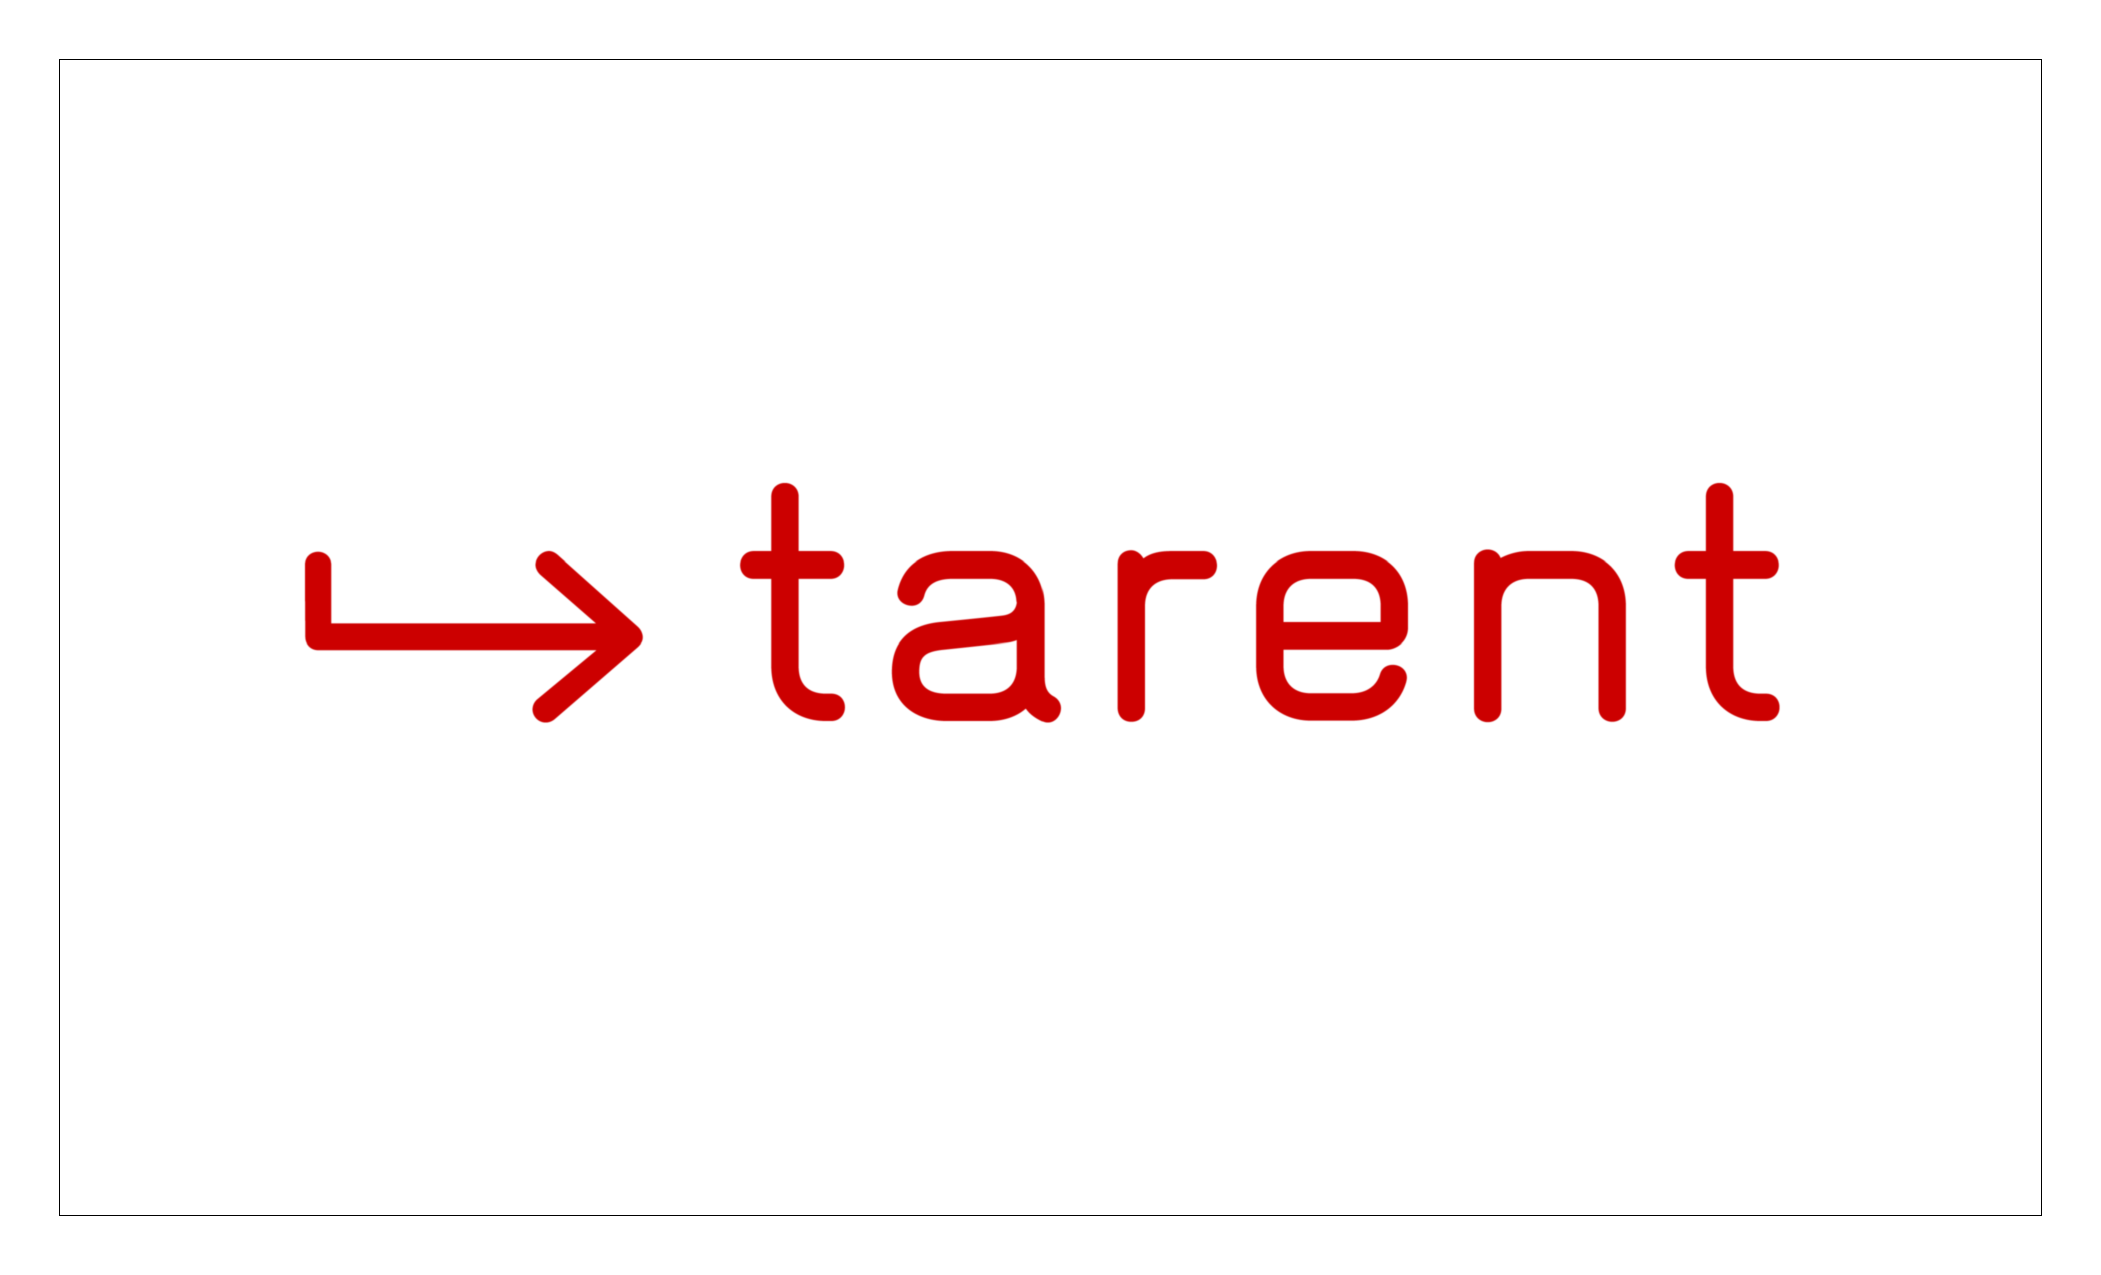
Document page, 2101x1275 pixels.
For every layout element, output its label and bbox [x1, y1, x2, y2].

picture [302, 480, 1782, 725]
text_box [59, 59, 2042, 1216]
